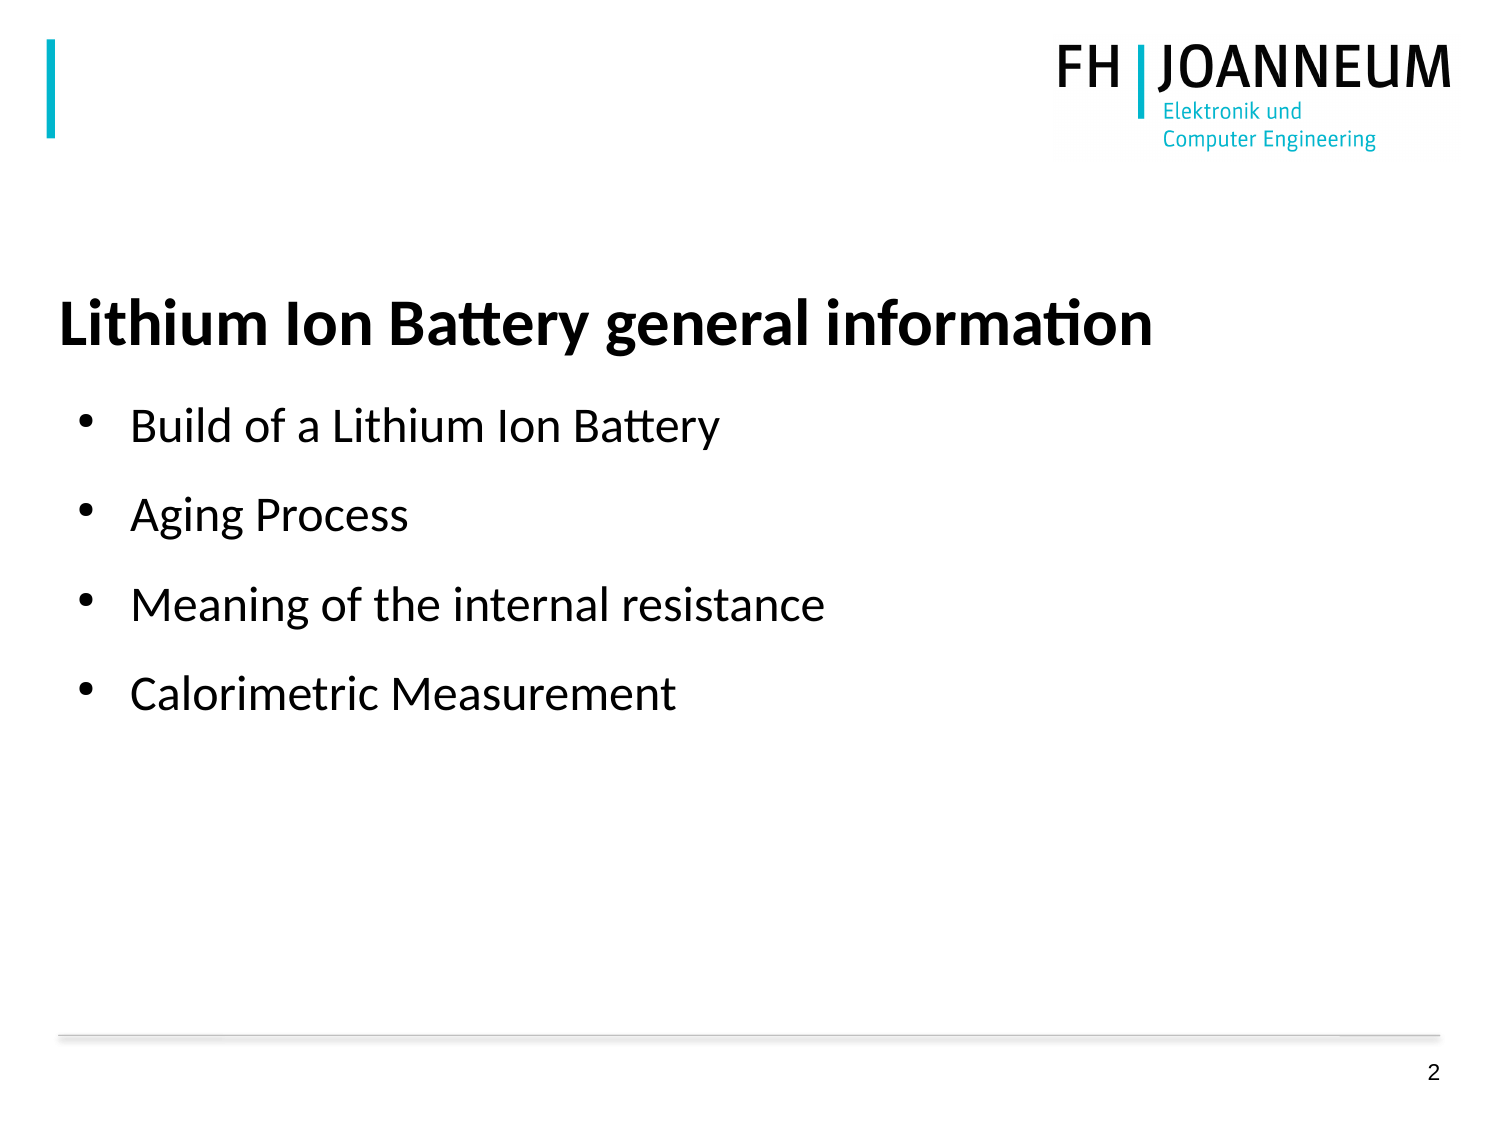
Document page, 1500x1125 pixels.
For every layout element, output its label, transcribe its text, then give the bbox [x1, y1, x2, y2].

picture [52, 37, 57, 140]
picture [1053, 34, 1461, 162]
title Lithium Ion Battery general information [44, 178, 1456, 367]
list Build of a Lithium Ion Battery Aging Process Meaning of the internal resistance Calorimetric Measurement [44, 384, 1456, 1000]
